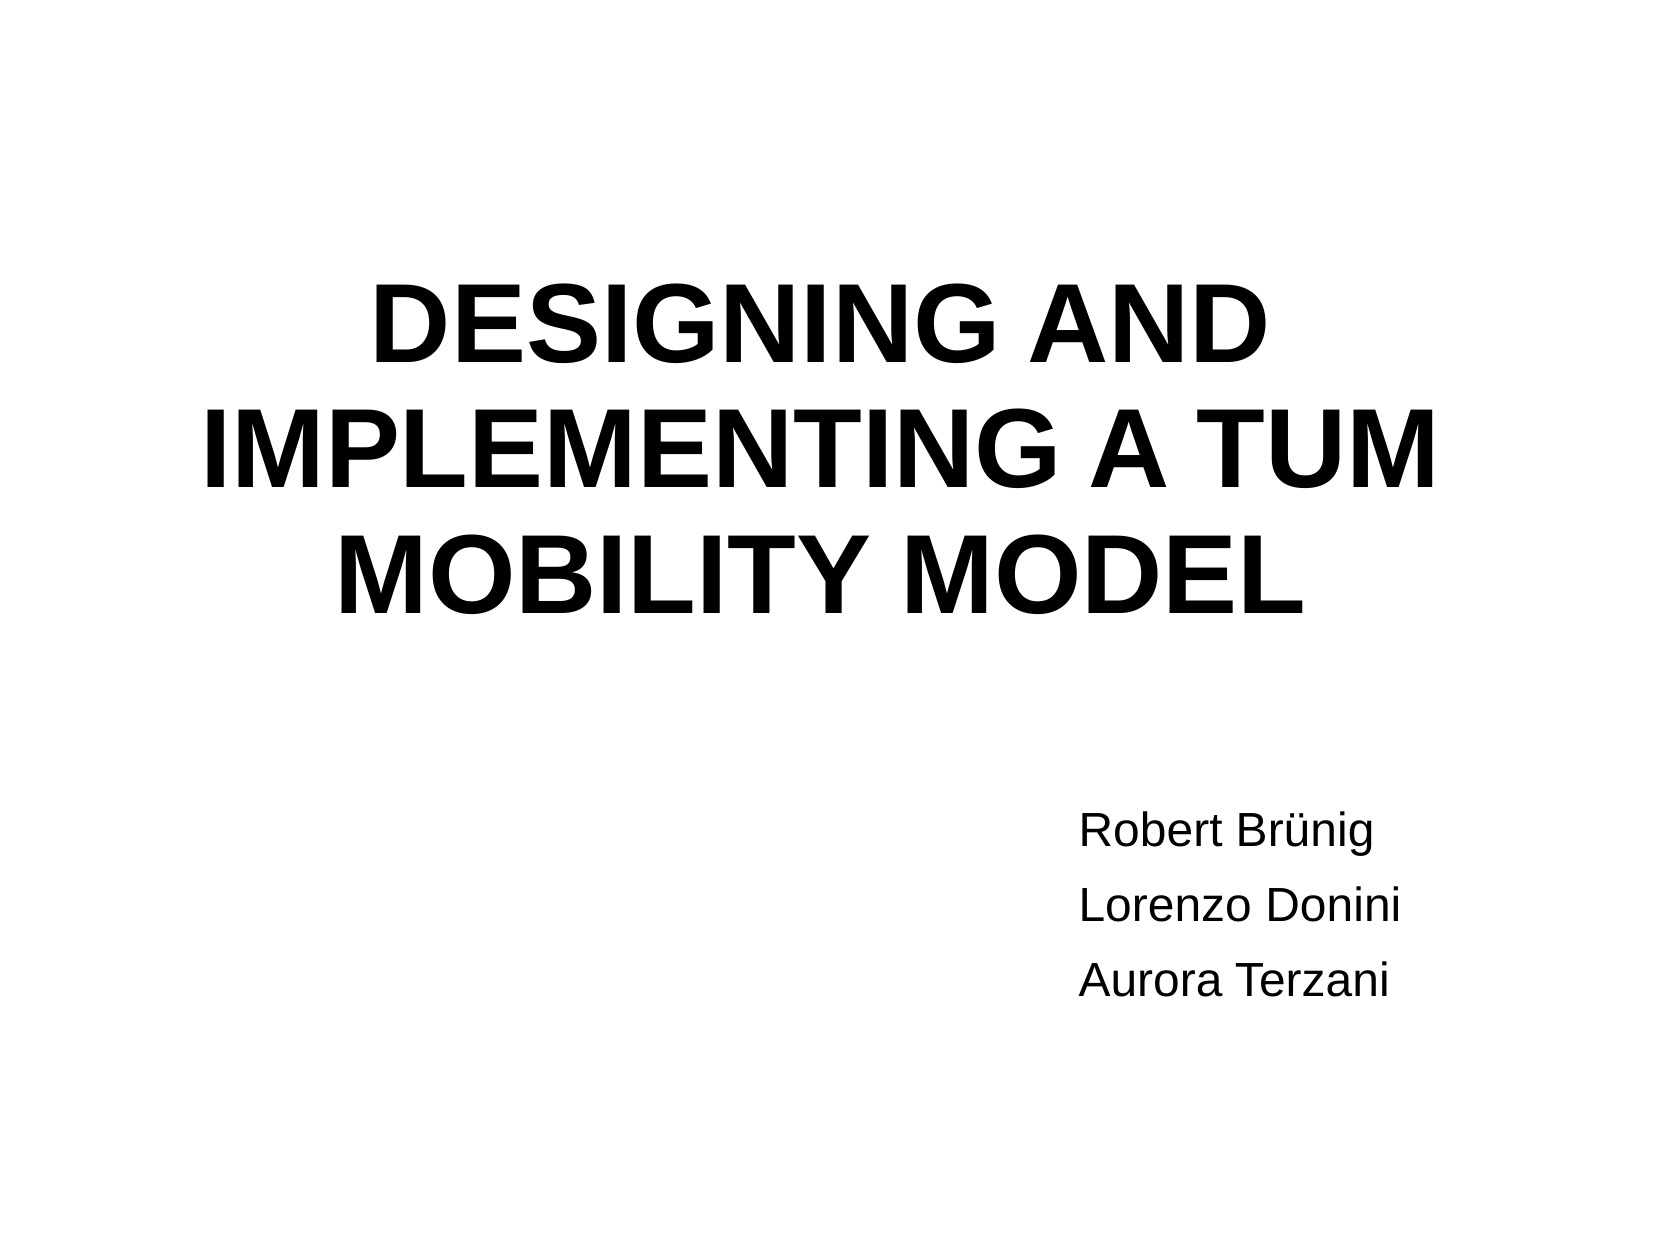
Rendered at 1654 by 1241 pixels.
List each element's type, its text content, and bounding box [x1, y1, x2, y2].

title DESIGNING AND IMPLEMENTING A TUM MOBILITY MODEL [76, 82, 1565, 815]
list Robert Brünig Lorenzo Donini Aurora Terzani [1027, 803, 1572, 1009]
